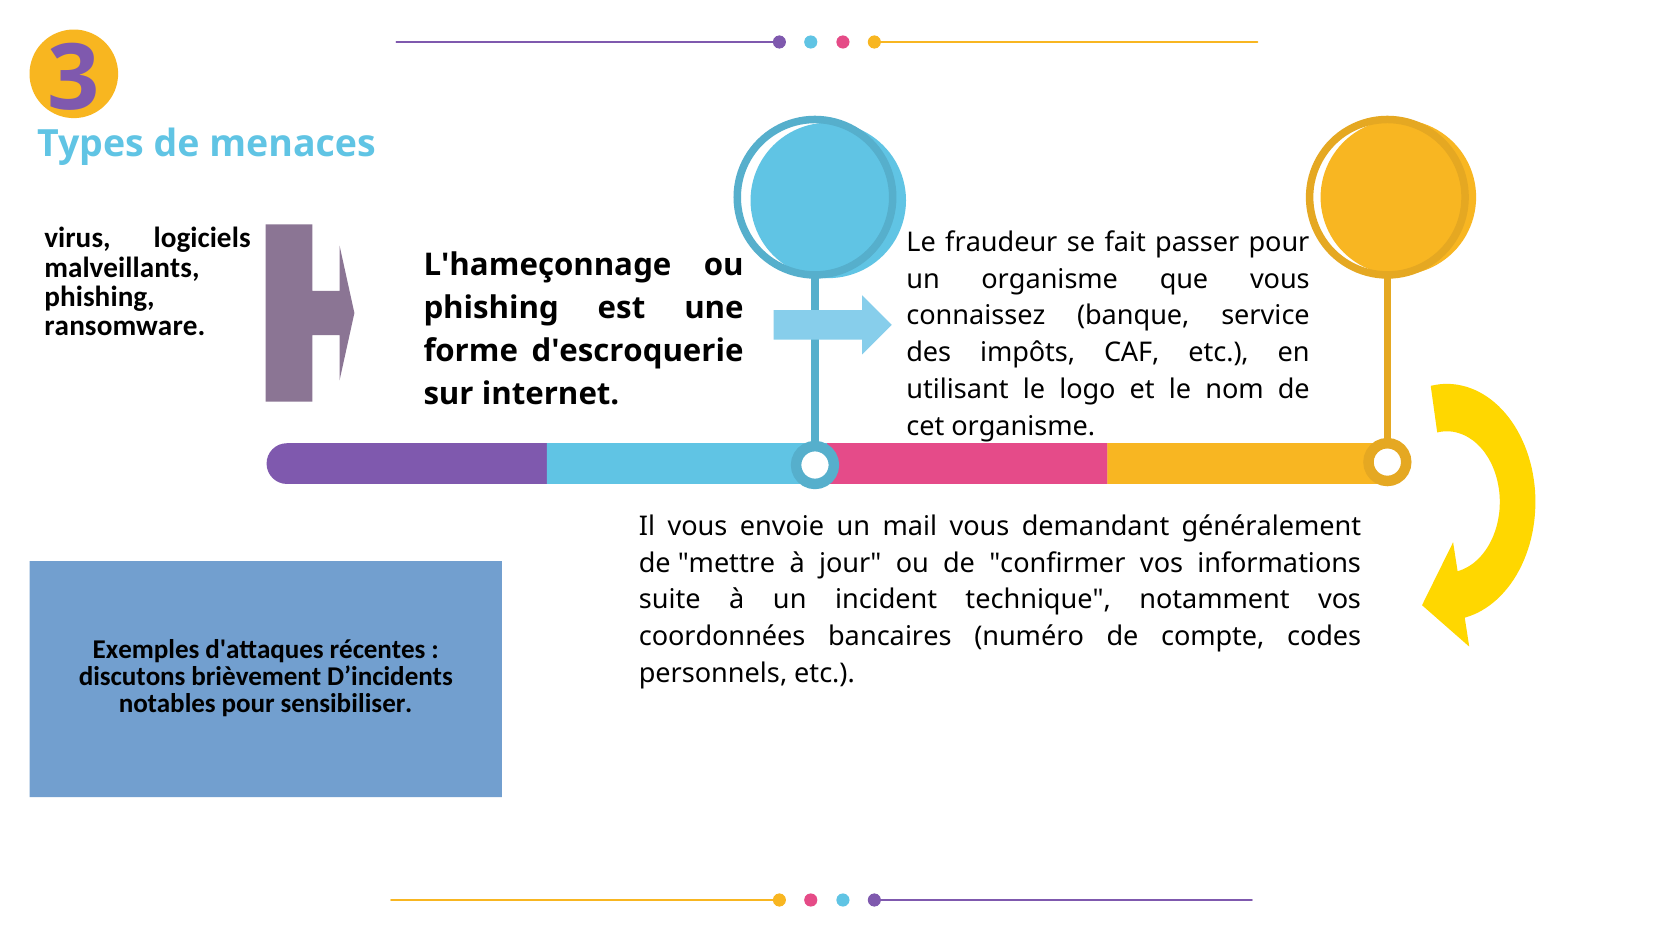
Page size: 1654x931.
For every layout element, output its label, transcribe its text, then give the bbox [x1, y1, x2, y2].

text_box [266, 443, 803, 484]
text_box [750, 124, 888, 271]
title Il vous envoie un mail vous demandant généralement de "mettre à jour" ou de "confirmer vos informations suite à un incident technique", notamment vos coordonnées bancaires (numéro de compte, codes personnels, etc.). [639, 483, 1362, 714]
title L'hameçonnage ou phishing est une forme d'escroquerie sur internet. [423, 225, 745, 430]
text_box Exemples d'attaques récentes : discutons brièvement D’incidents notables pour sensibiliser. [29, 561, 502, 798]
text_box virus, logiciels malveillants, phishing, ransomware. [29, 218, 266, 433]
text_box [265, 224, 355, 402]
text_box [827, 443, 1375, 484]
text_box [1374, 449, 1400, 475]
title Le fraudeur se fait passer pour un organisme que vous connaissez (banque, service des impôts, CAF, etc.), en utilisant le logo et le nom de cet organisme. [906, 222, 1310, 444]
text_box [1424, 124, 1477, 271]
text_box [826, 130, 907, 279]
title Types de menaces [29, 88, 384, 196]
text_box [1422, 383, 1536, 647]
text_box 3 [29, 29, 119, 119]
text_box [773, 295, 892, 355]
text_box [802, 452, 828, 478]
text_box [1320, 124, 1461, 271]
